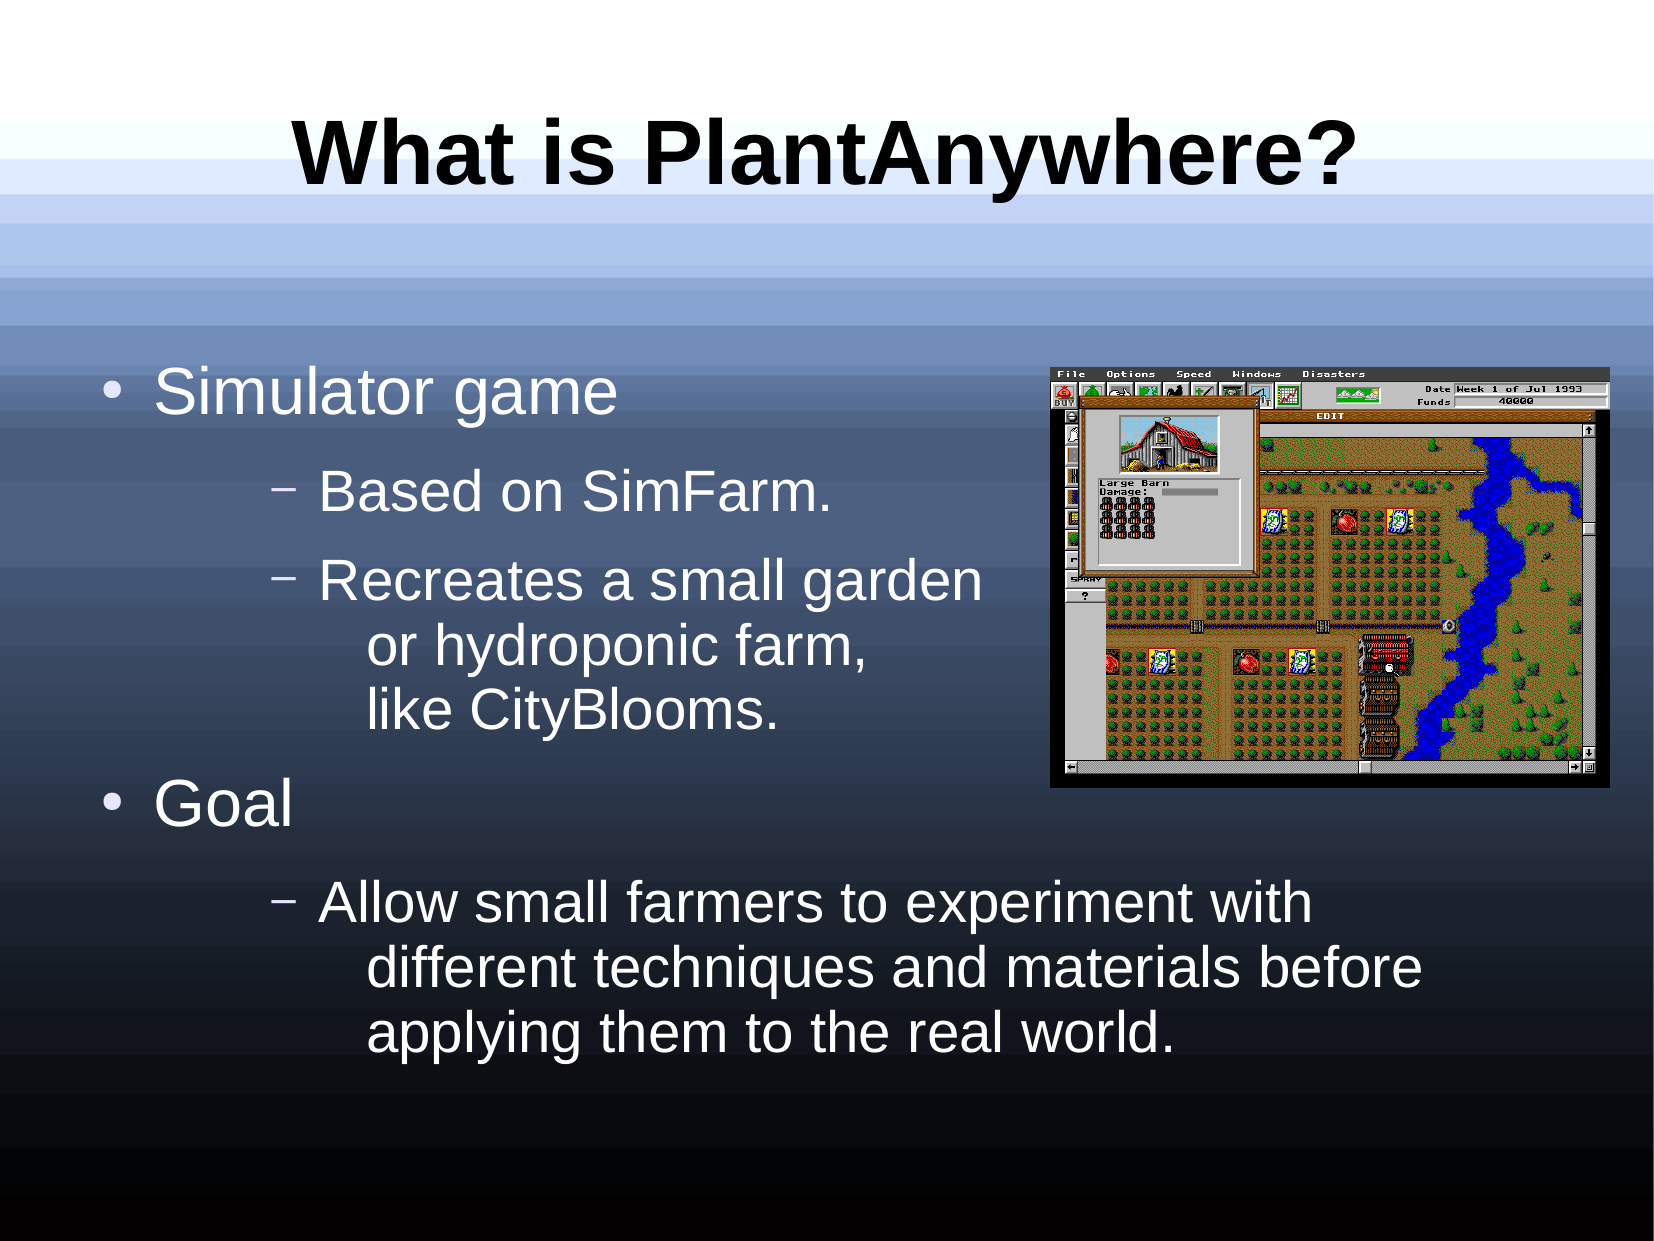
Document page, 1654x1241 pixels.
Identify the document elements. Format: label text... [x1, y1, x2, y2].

list Simulator game Based on SimFarm. Recreates a small garden or hydroponic farm, like CityBlooms. Goal Allow small farmers to experiment with different techniques and materials before applying them to the real world. [82, 354, 1571, 1109]
title What is PlantAnywhere? [82, 49, 1571, 257]
picture [0, 0, 1654, 1241]
